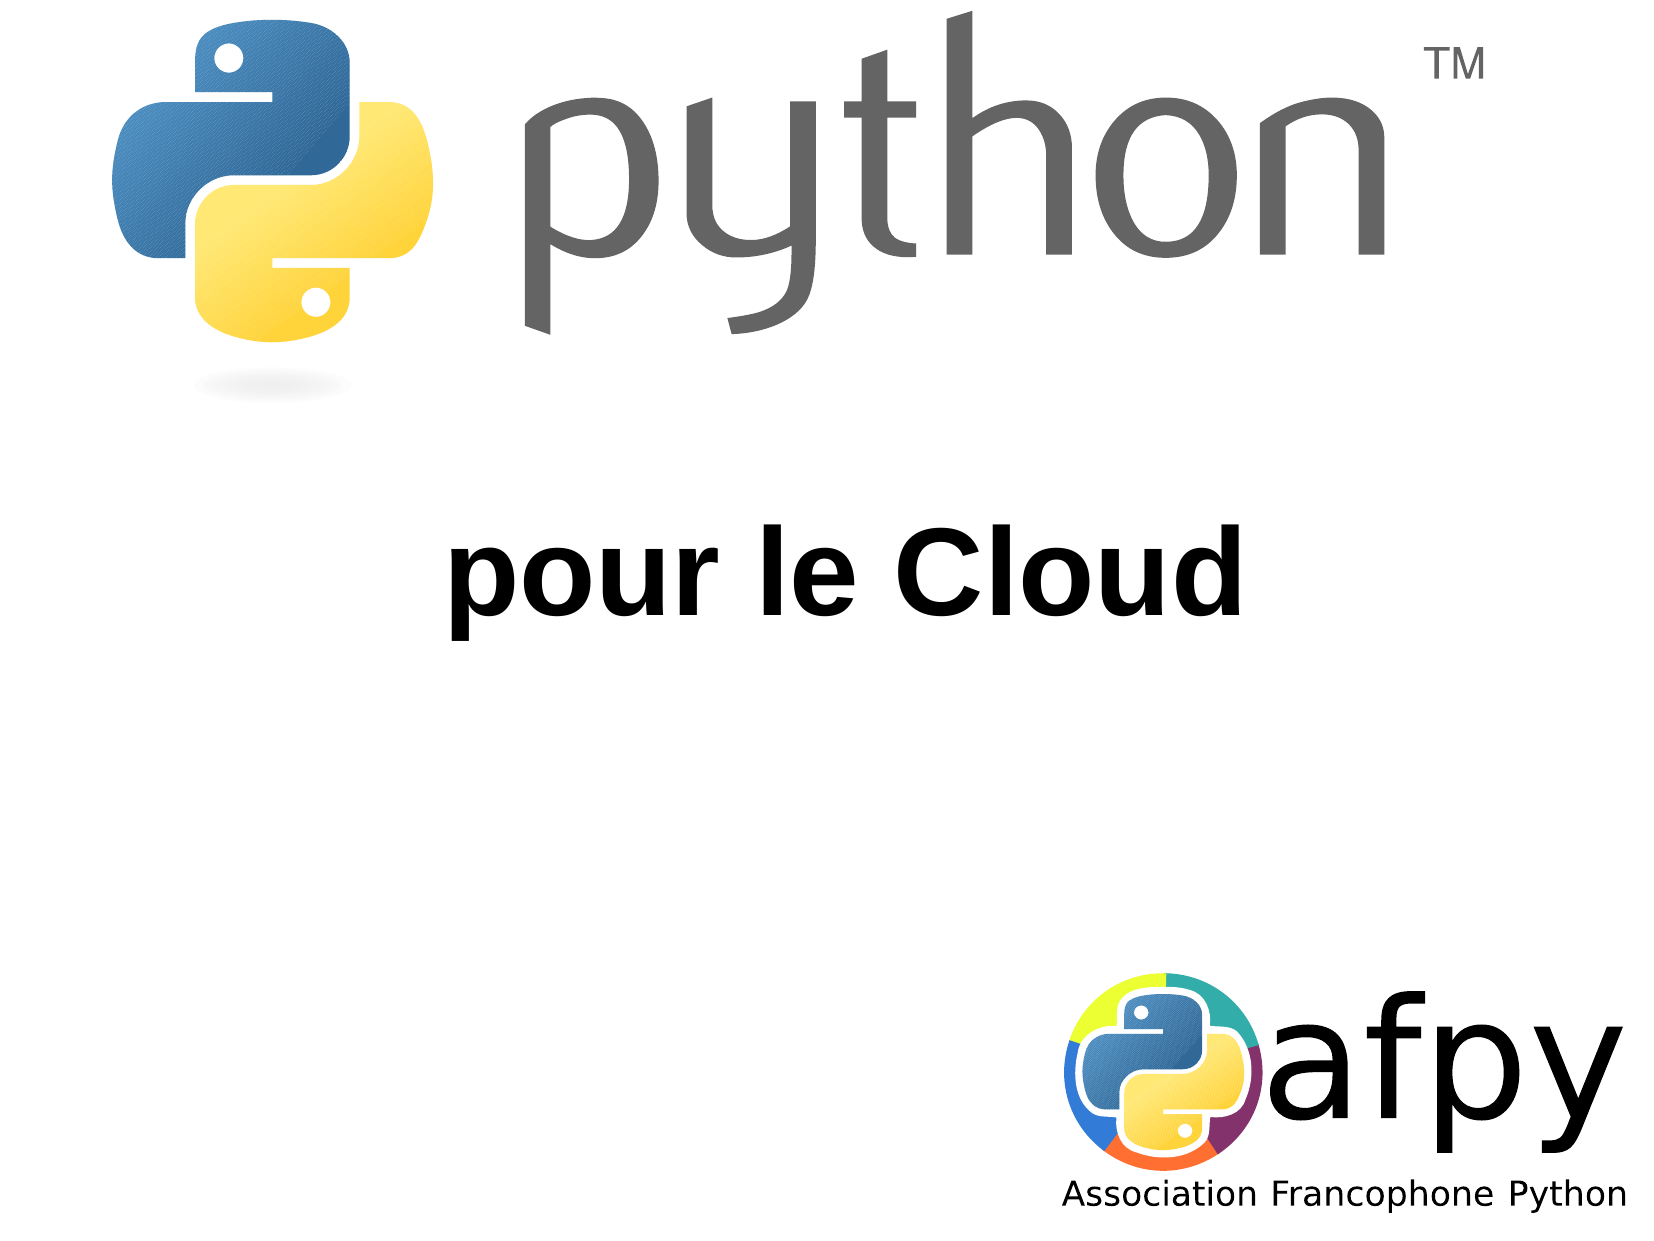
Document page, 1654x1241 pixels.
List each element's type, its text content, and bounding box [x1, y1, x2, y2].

list pour le Cloud [82, 501, 1538, 957]
